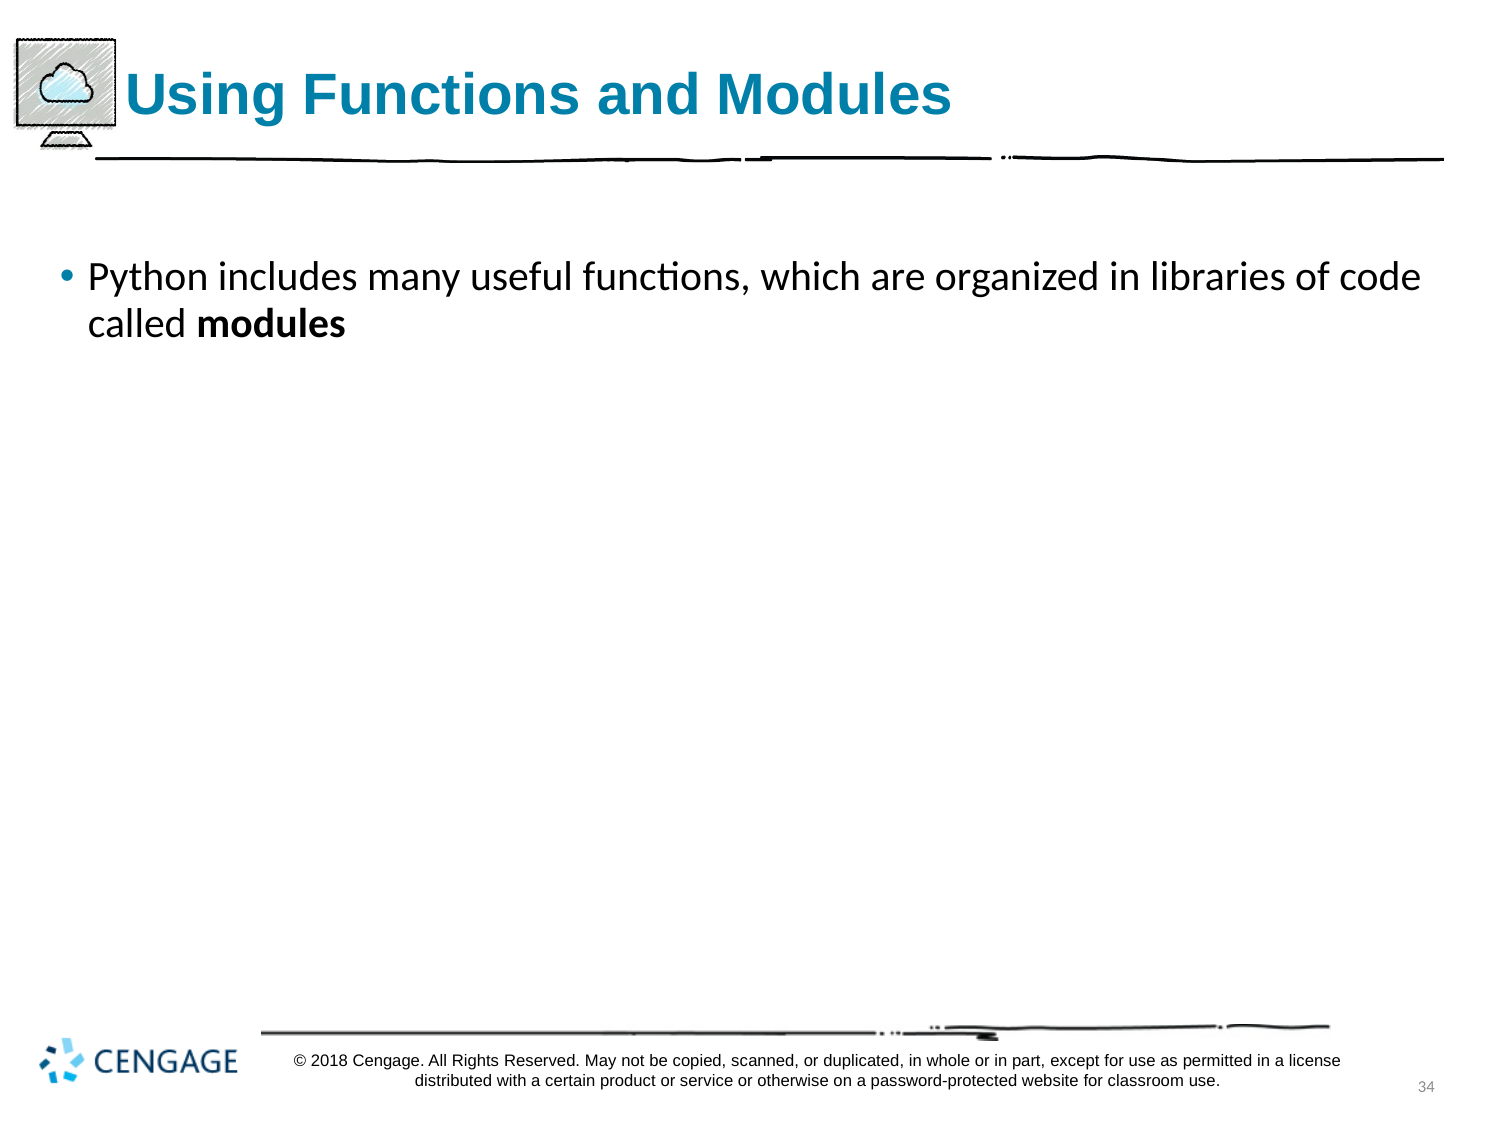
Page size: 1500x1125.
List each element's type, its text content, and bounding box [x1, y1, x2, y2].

picture [261, 1024, 1331, 1041]
list Python includes many useful functions, which are organized in libraries of code called modules [59, 252, 1441, 349]
picture [154, 155, 1444, 163]
title Using Functions and Modules [125, 55, 1442, 127]
footer © 2018 Cengage. All Rights Reserved. May not be copied, scanned, or duplicated, in whole or in part, except for use as permitted in a license distributed with a certain product or service or otherwise on a password-protected website for classroom use. [262, 1050, 1375, 1091]
picture [13, 36, 117, 151]
picture [19, 1024, 250, 1096]
